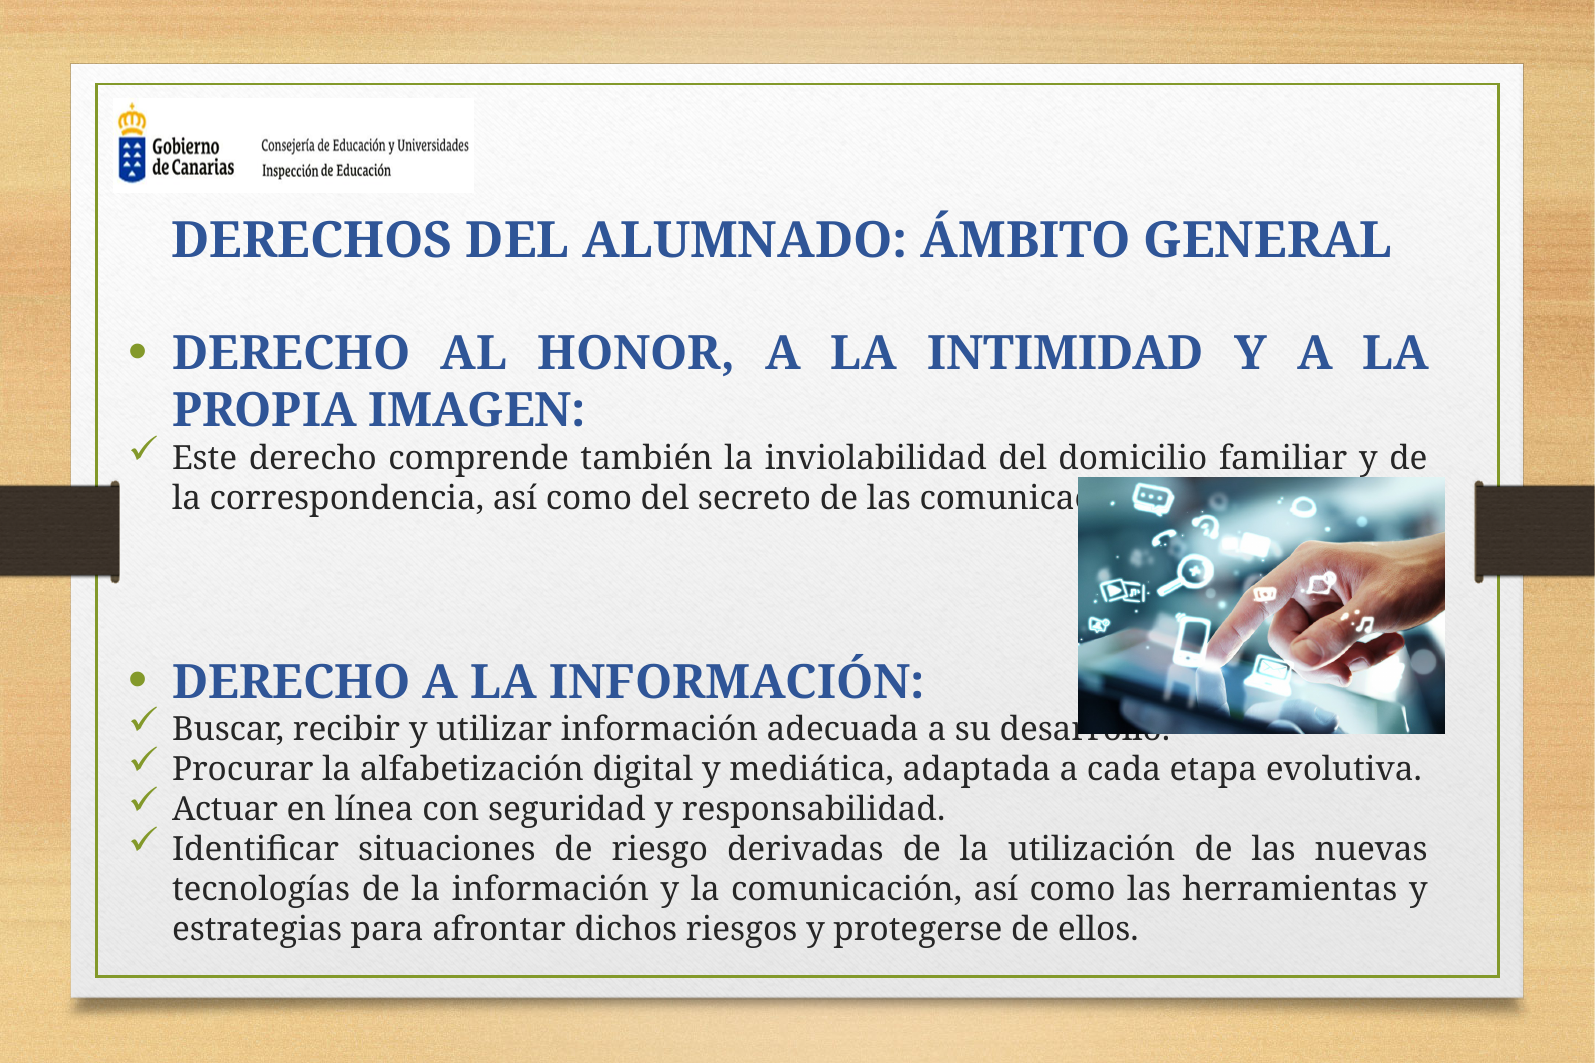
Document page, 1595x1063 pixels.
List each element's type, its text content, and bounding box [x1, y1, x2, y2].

text_box DERECHO AL HONOR, A LA INTIMIDAD Y A LA PROPIA IMAGEN: Este derecho comprende también la inviolabilidad del domicilio familiar y de la correspondencia, así como del secreto de las comunicaciones. DERECHO A LA INFORMACIÓN: Buscar, recibir y utilizar información adecuada a su desarrollo. Procurar la alfabetización digital y mediática, adaptada a cada etapa evolutiva. Actuar en línea con seguridad y responsabilidad. Identificar situaciones de riesgo derivadas de la utilización de las nuevas tecnologías de la información y la comunicación, así como las herramientas y estrategias para afrontar dichos riesgos y protegerse de ellos. [113, 315, 1445, 932]
text_box DERECHOS DEL ALUMNADO: ÁMBITO GENERAL [60, 141, 1505, 334]
picture [0, 0, 1595, 1063]
